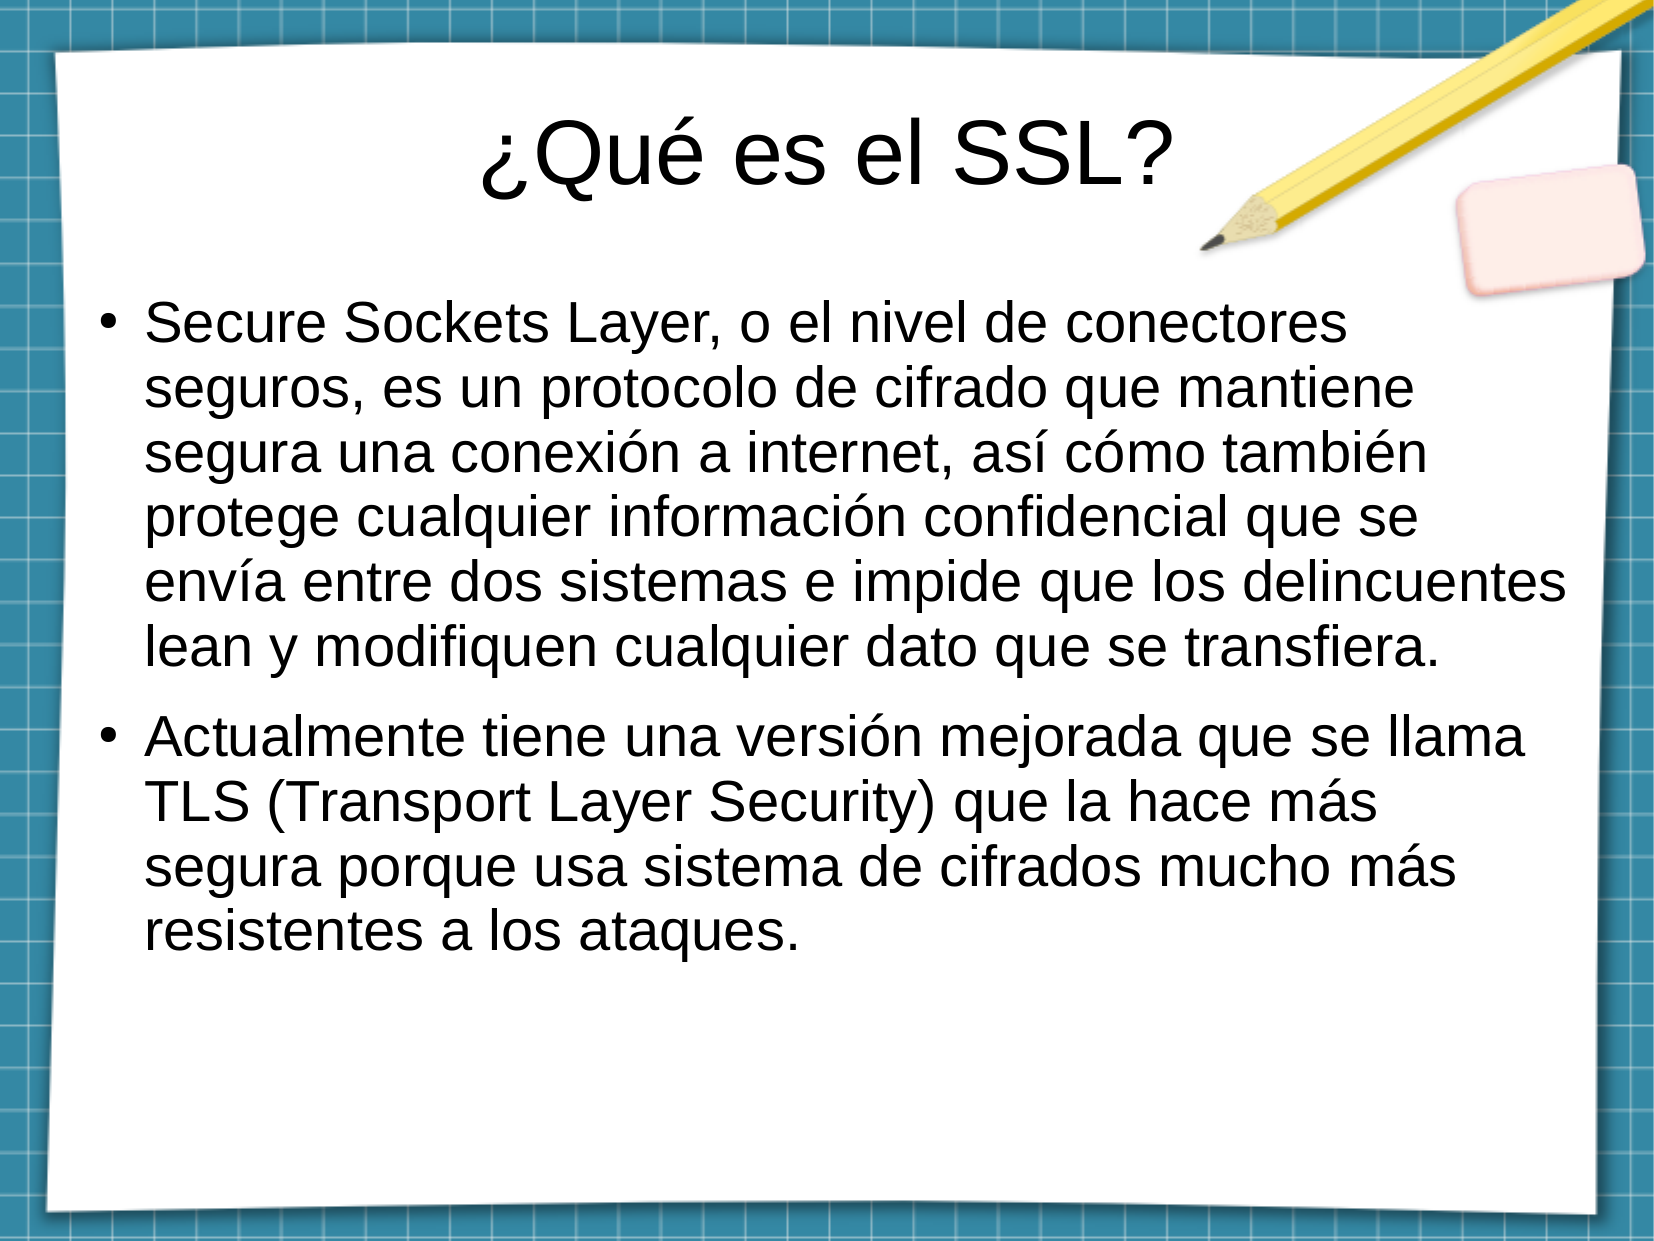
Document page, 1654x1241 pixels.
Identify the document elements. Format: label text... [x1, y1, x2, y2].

picture [0, 0, 1654, 1241]
list Secure Sockets Layer, o el nivel de conectores seguros, es un protocolo de cifrado que mantiene segura una conexión a internet, así cómo también protege cualquier información confidencial que se envía entre dos sistemas e impide que los delincuentes lean y modifiquen cualquier dato que se transfiera. Actualmente tiene una versión mejorada que se llama TLS (Transport Layer Security) que la hace más segura porque usa sistema de cifrados mucho más resistentes a los ataques. [82, 290, 1571, 1010]
title ¿Qué es el SSL? [82, 49, 1571, 257]
